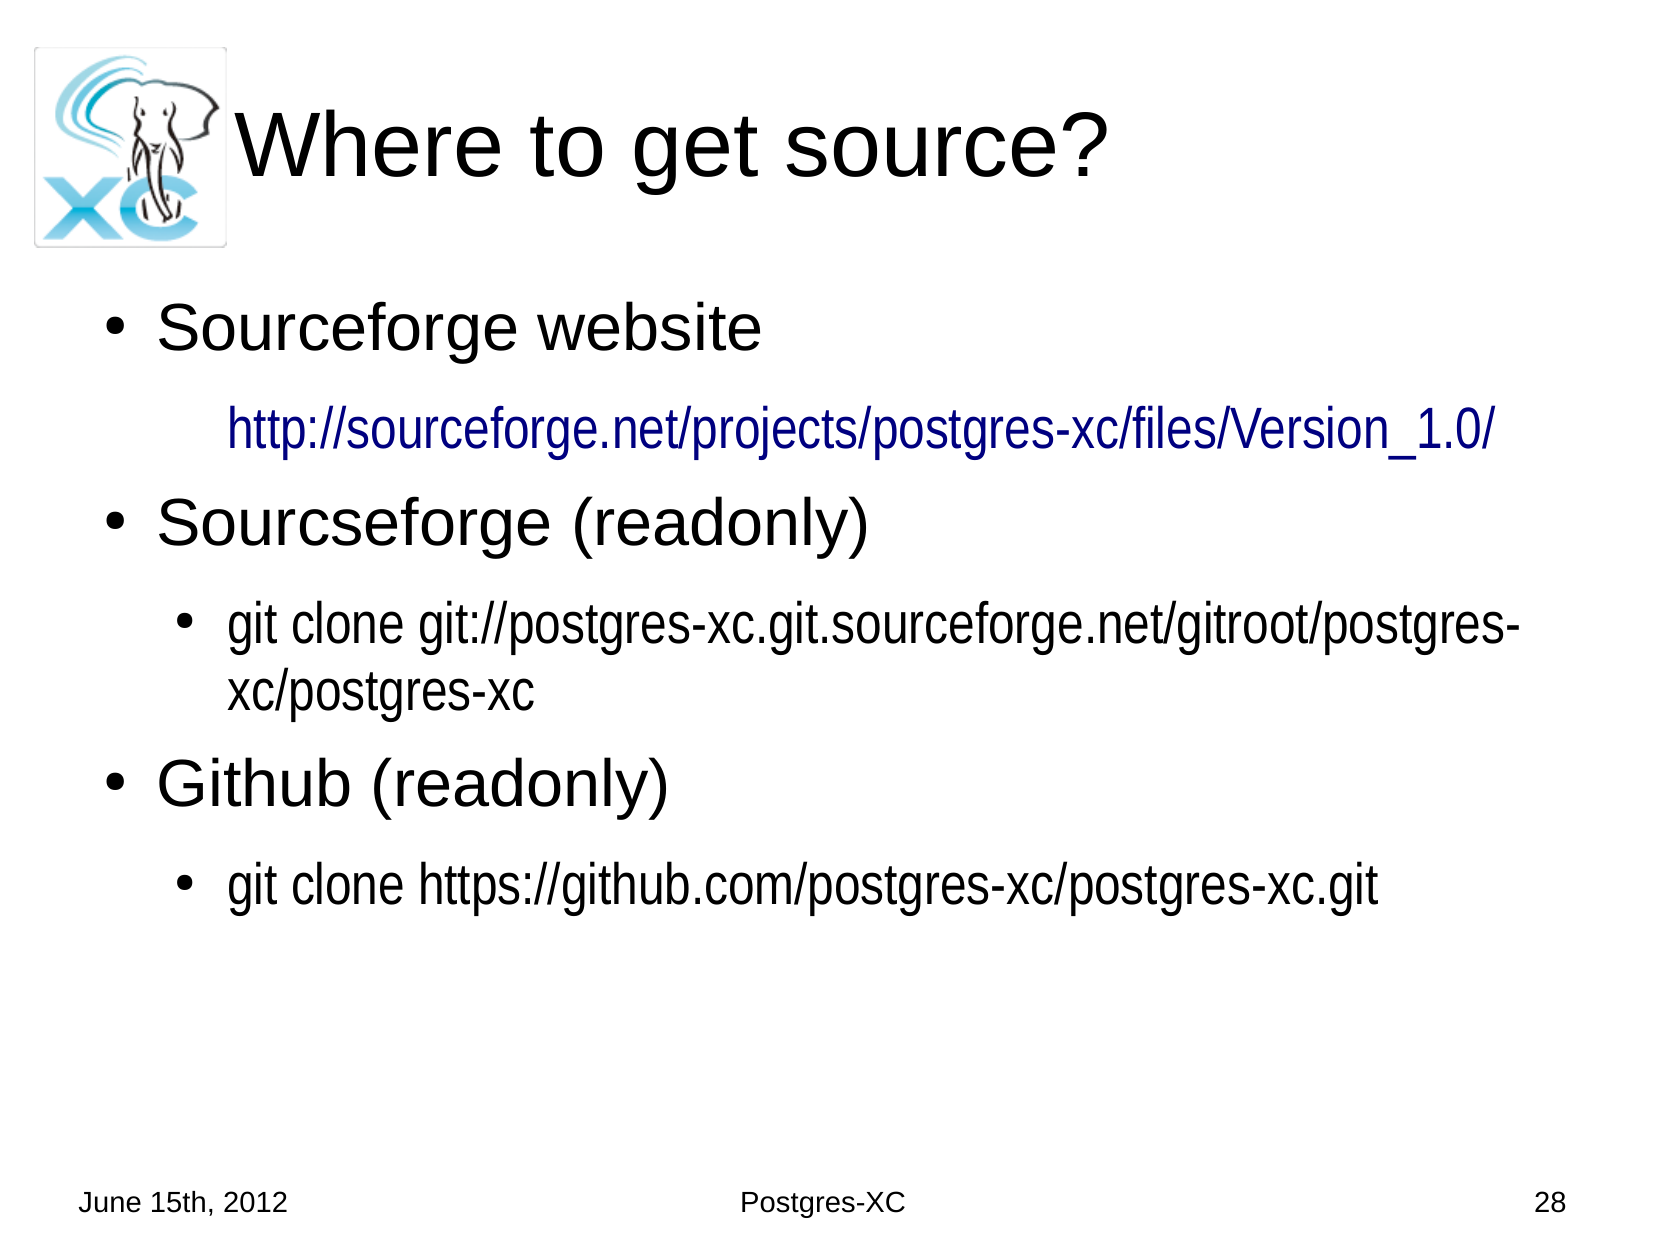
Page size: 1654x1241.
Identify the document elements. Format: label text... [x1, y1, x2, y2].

picture [34, 47, 227, 248]
title Where to get source? [234, 40, 1599, 248]
list Sourceforge website http://sourceforge.net/projects/postgres-xc/files/Version_1.0/ Sourcseforge (readonly) git clone git://postgres-xc.git.sourceforge.net/gitroot/postgres-xc/postgres-xc Github (readonly) git clone https://github.com/postgres-xc/postgres-xc.git [85, 290, 1574, 1010]
